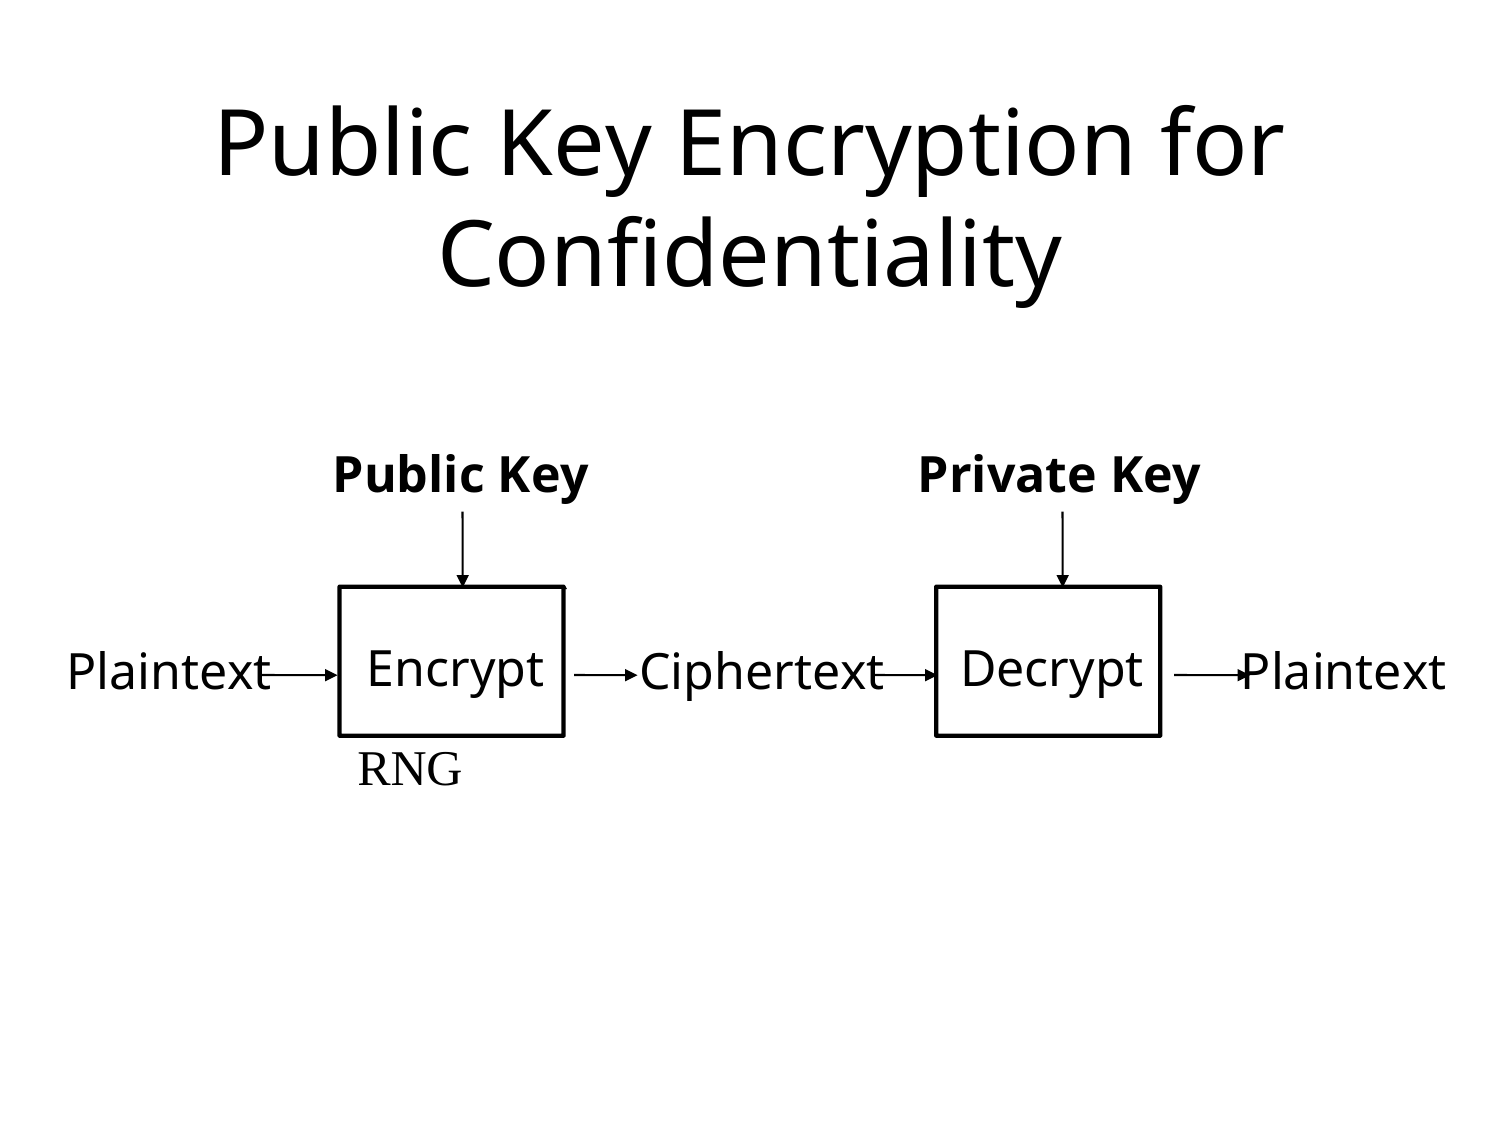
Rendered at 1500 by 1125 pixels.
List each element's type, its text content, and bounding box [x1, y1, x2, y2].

text_box RNG [342, 736, 478, 804]
text_box Decrypt [945, 628, 1160, 705]
title Public Key Encryption for Confidentiality [112, 72, 1388, 315]
text_box Encrypt [351, 628, 560, 705]
text_box Plaintext [50, 631, 288, 708]
text_box Plaintext [1249, 657, 1263, 671]
text_box Private Key [902, 434, 1217, 511]
text_box Public Key [317, 434, 605, 511]
text_box [936, 586, 1161, 736]
text_box Ciphertext [624, 631, 901, 708]
text_box Plaintext [1225, 631, 1463, 708]
text_box [339, 586, 564, 736]
